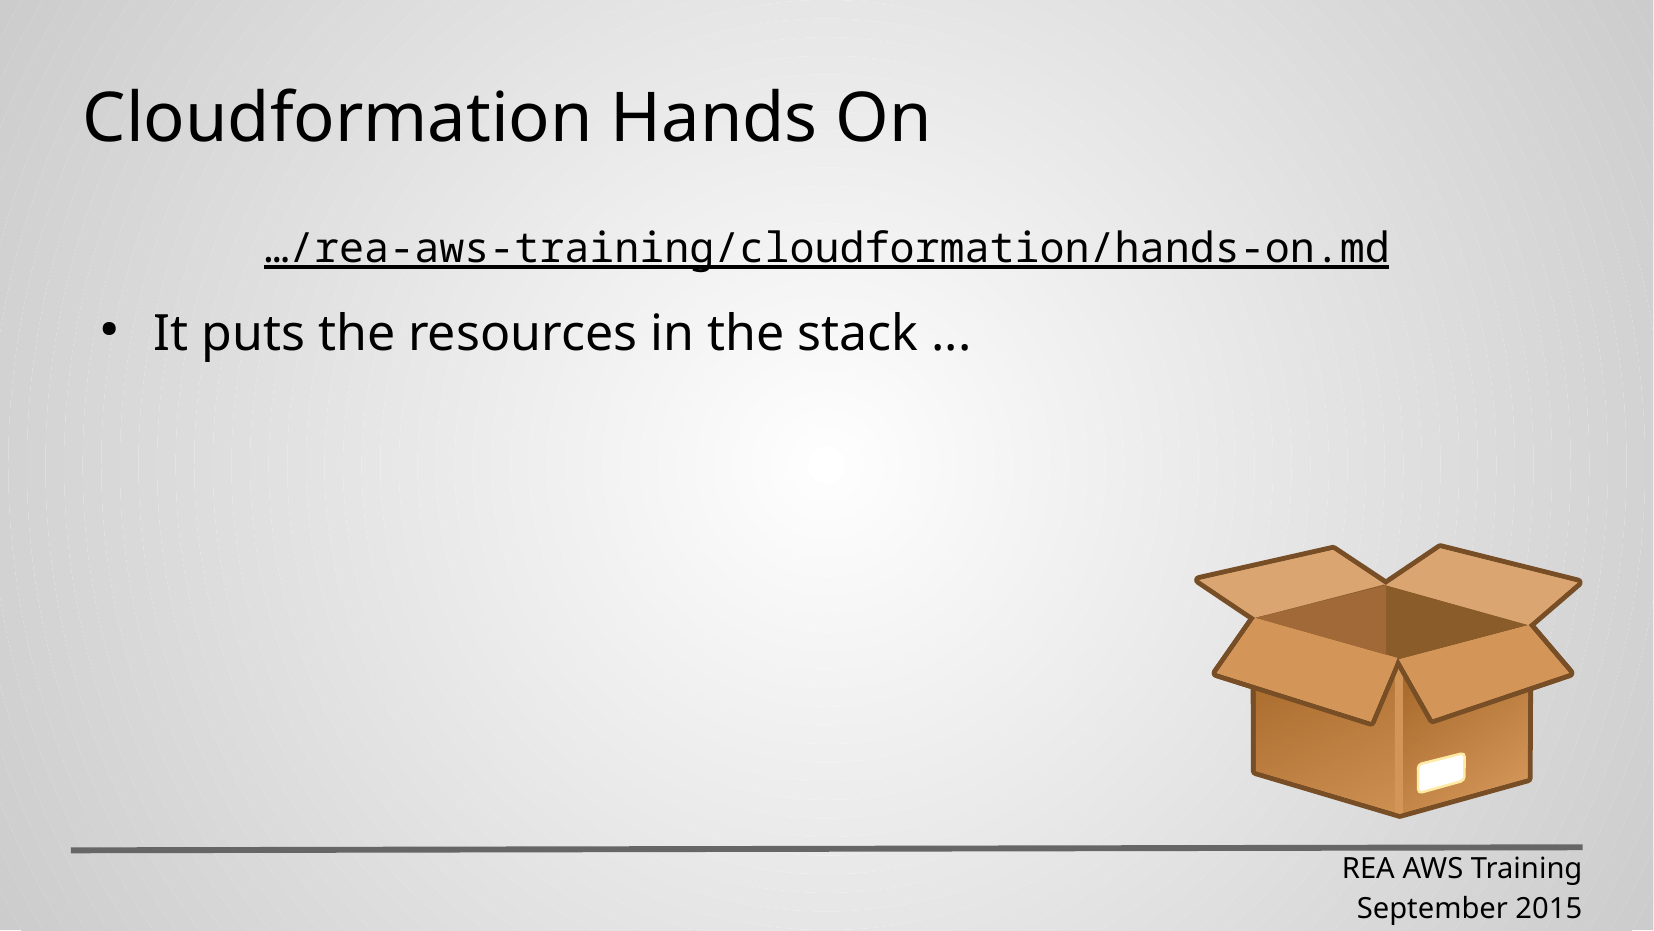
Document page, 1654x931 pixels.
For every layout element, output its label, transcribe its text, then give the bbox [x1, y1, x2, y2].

title Cloudformation Hands On [82, 36, 1571, 193]
picture [1194, 543, 1583, 819]
list …/rea-aws-training/cloudformation/hands-on.md It puts the resources in the stack ... [82, 217, 1571, 827]
